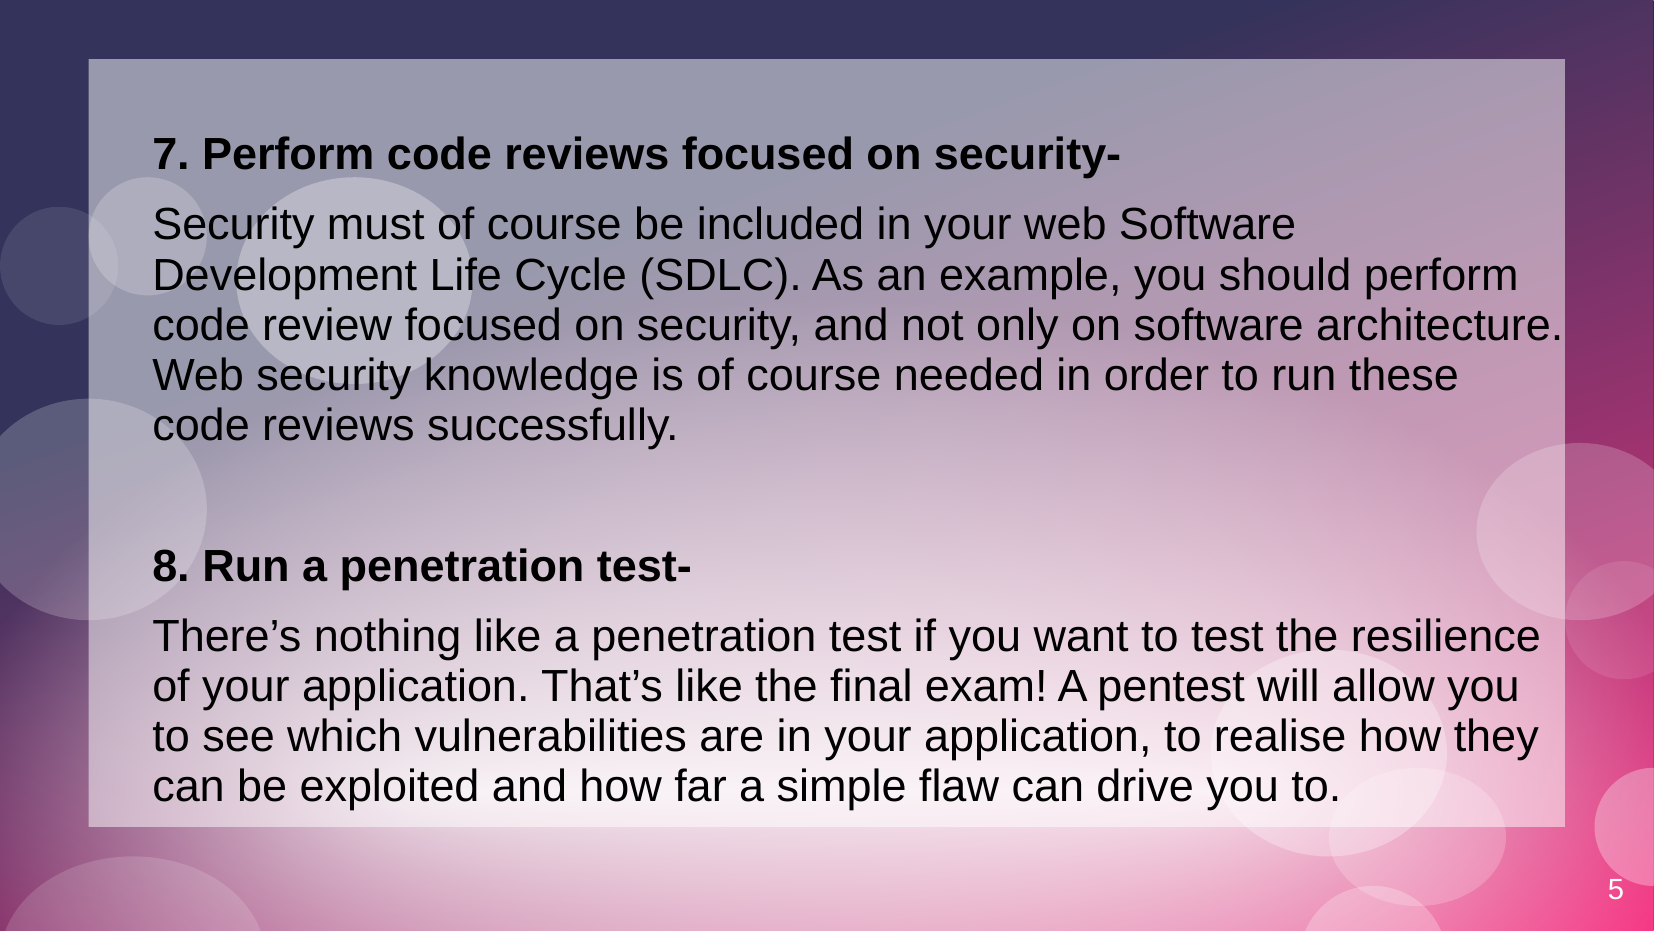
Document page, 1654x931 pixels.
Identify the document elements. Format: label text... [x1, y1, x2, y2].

list 7. Perform code reviews focused on security- Security must of course be included in your web Software Development Life Cycle (SDLC). As an example, you should perform code review focused on security, and not only on software architecture. Web security knowledge is of course needed in order to run these code reviews successfully. 8. Run a penetration test- There’s nothing like a penetration test if you want to test the resilience of your application. That’s like the final exam! A pentest will allow you to see which vulnerabilities are in your application, to realise how they can be exploited and how far a simple flaw can drive you to. [88, 59, 1565, 827]
